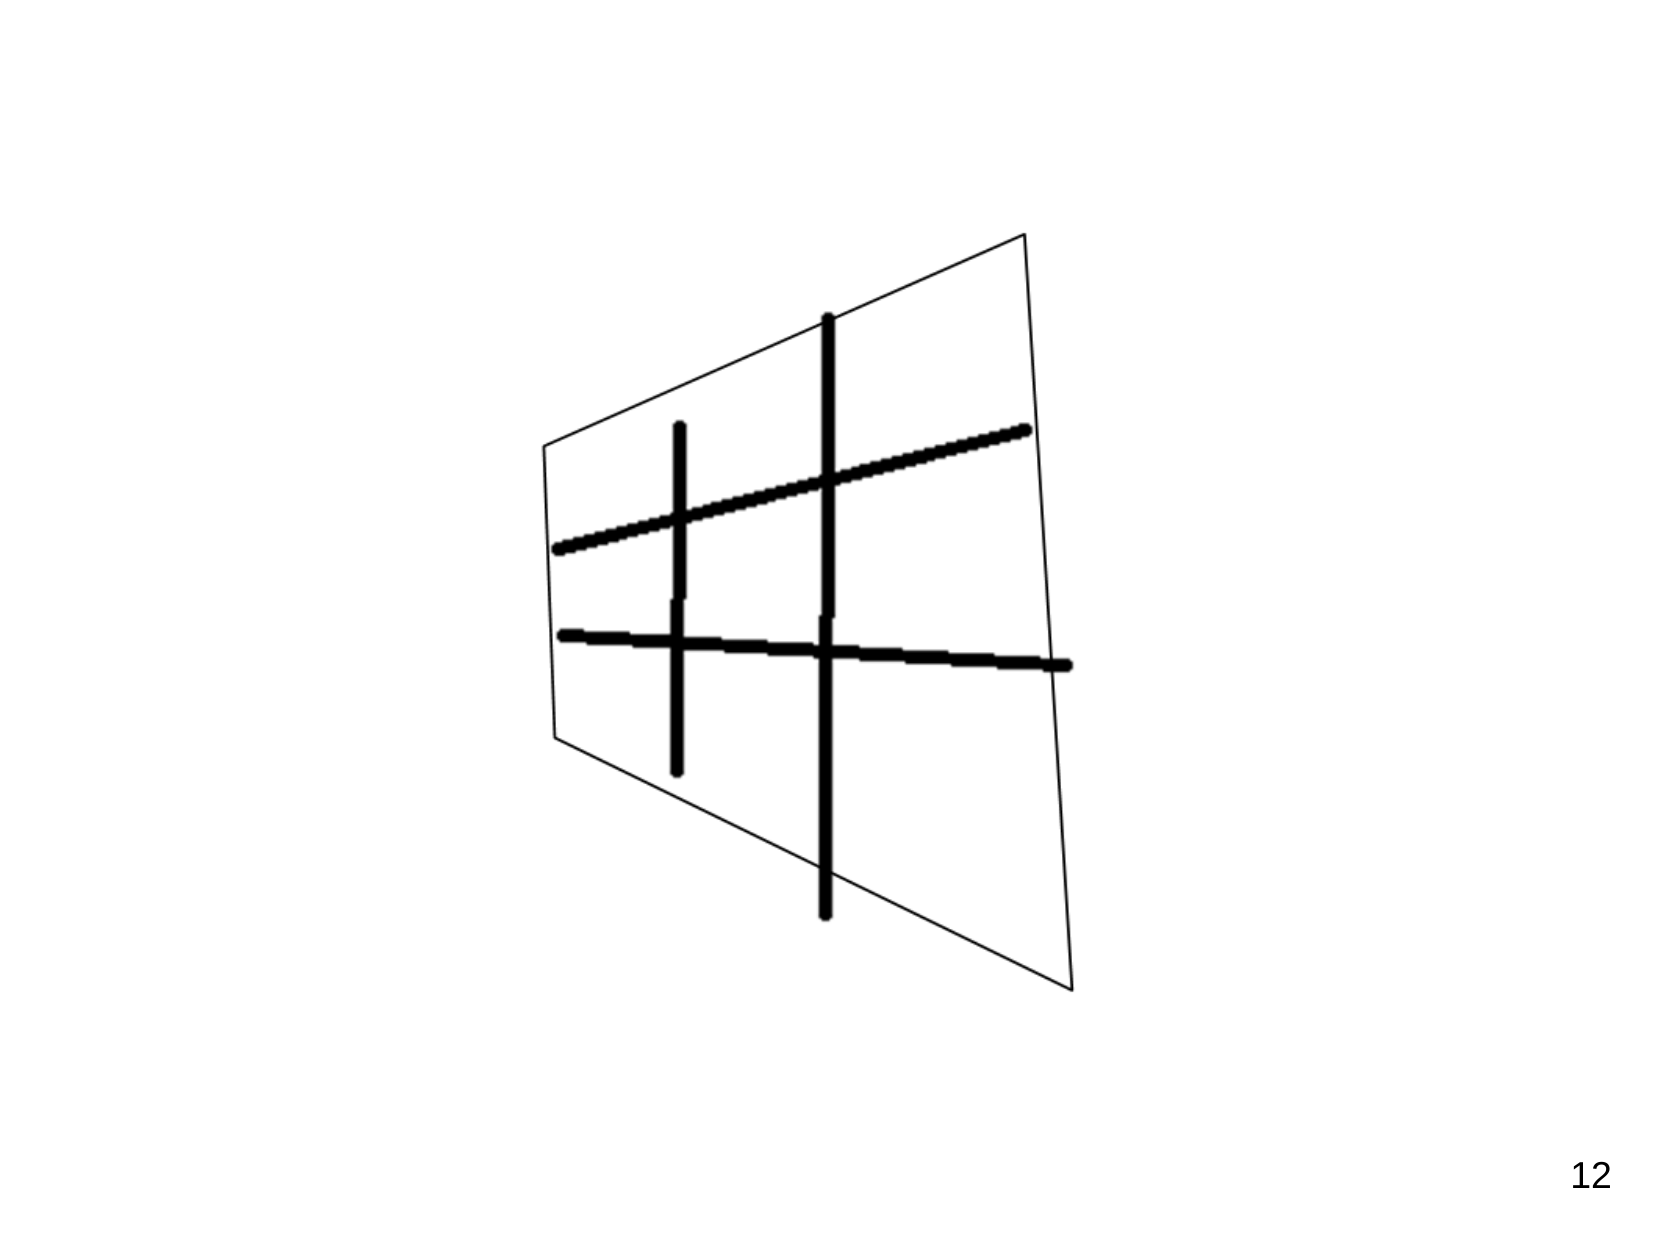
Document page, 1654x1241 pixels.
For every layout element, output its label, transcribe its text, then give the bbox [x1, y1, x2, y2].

picture [484, 224, 1122, 1014]
text_box <número> [968, 1146, 1627, 1217]
